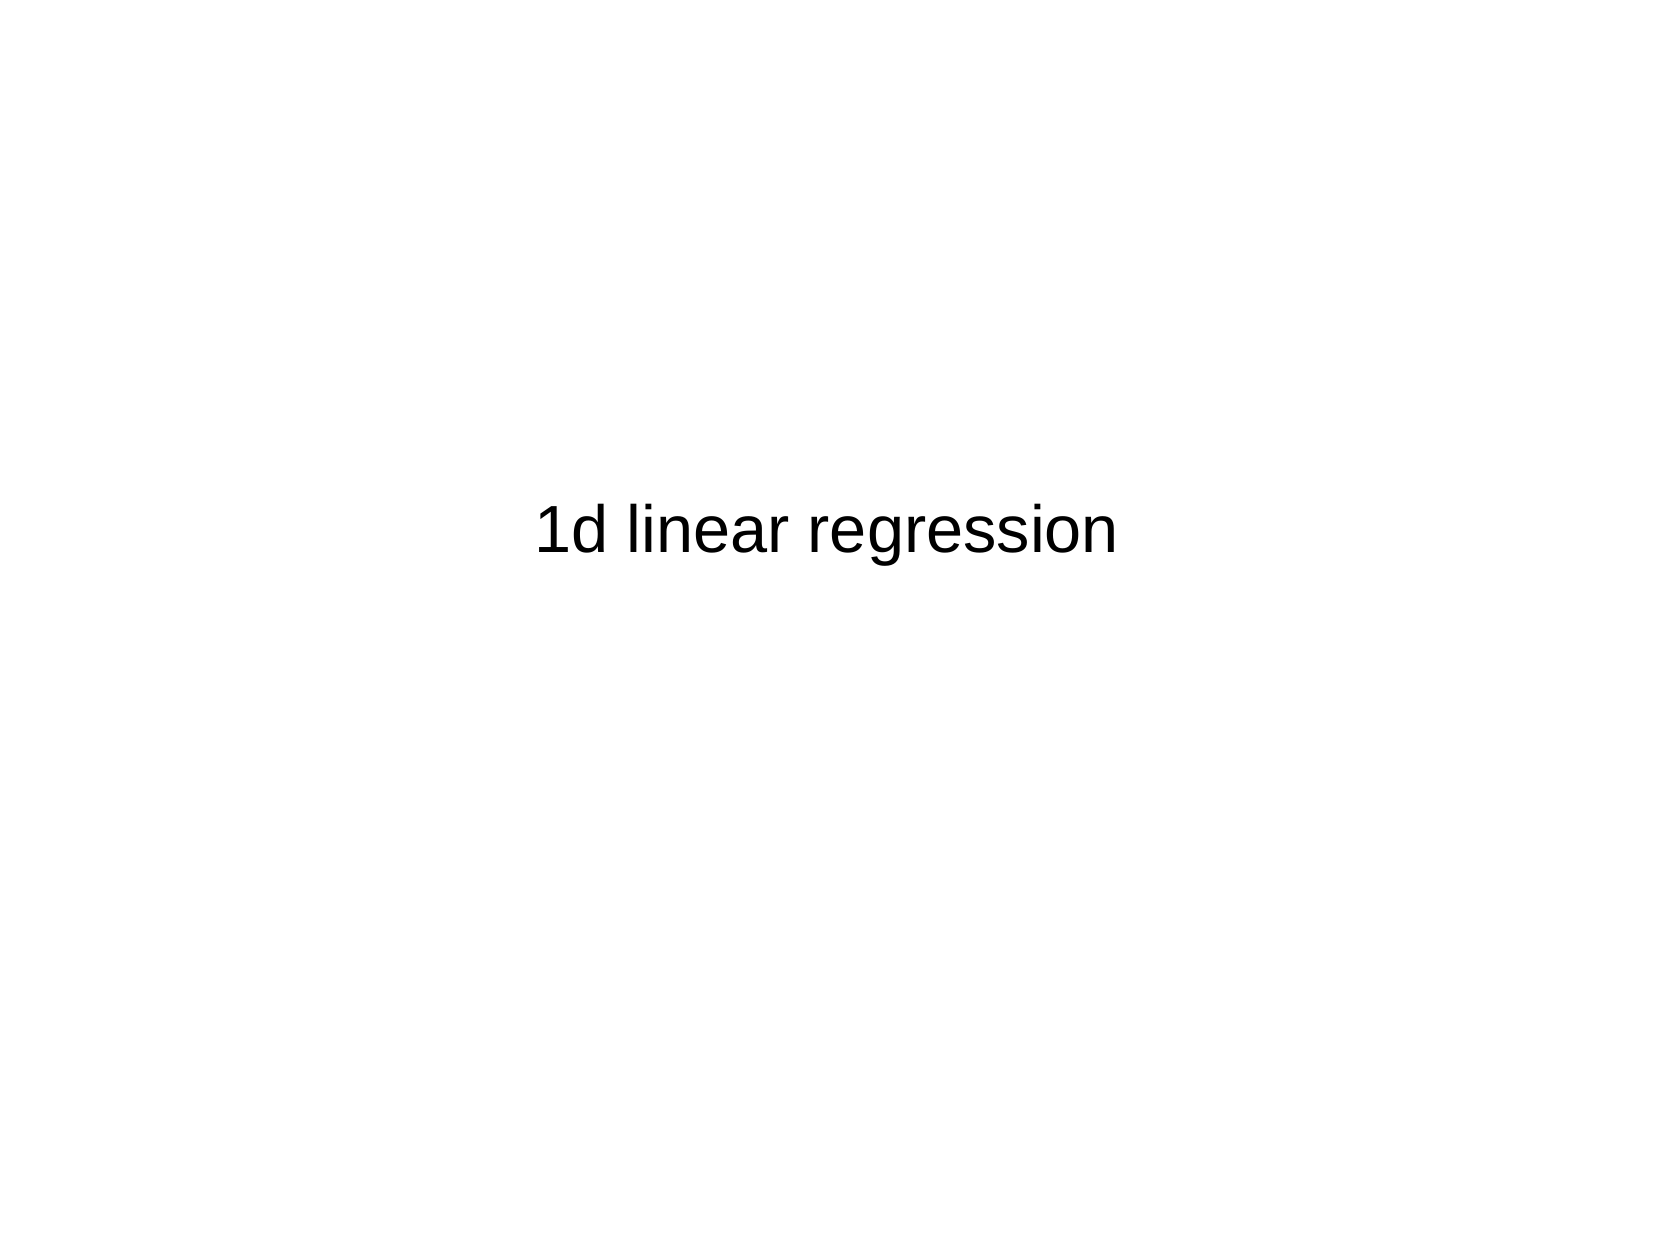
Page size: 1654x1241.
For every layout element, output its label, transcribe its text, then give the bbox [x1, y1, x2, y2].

subtitle 1d linear regression [82, 49, 1571, 1010]
